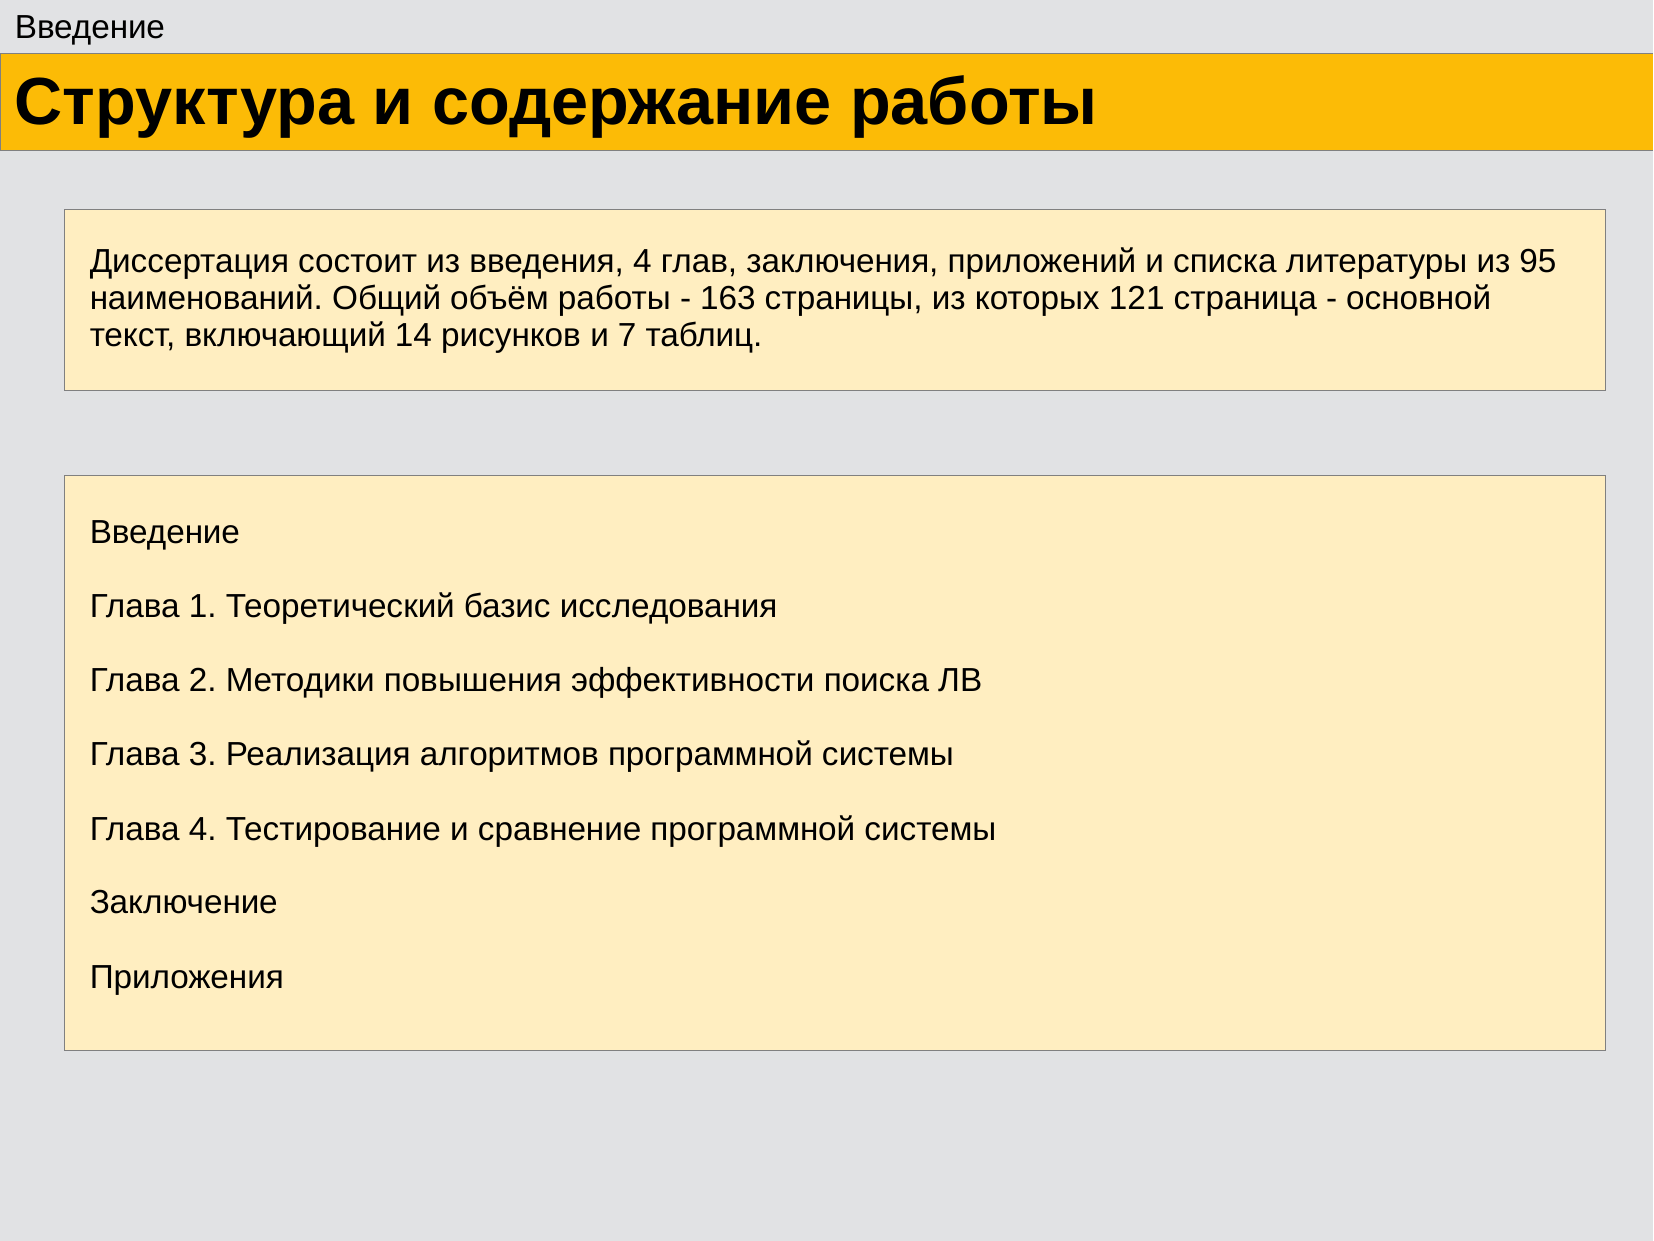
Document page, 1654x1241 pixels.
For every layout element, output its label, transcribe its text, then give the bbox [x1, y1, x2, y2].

text_box Введение [0, 1, 157, 58]
text_box Введение Глава 1. Теоретический базис исследования Глава 2. Методики повышения эффективности поиска ЛВ Глава 3. Реализация алгоритмов программной системы Глава 4. Тестирование и сравнение программной системы Заключение Приложения [75, 506, 1591, 1111]
text_box [64, 475, 1606, 1051]
text_box [64, 209, 1606, 391]
text_box Диссертация состоит из введения, 4 глав, заключения, приложений и списка литературы из 95 наименований. Общий объём работы - 163 страницы, из которых 121 страница - основной текст, включающий 14 рисунков и 7 таблиц. [75, 234, 1591, 375]
text_box Структура и содержание работы [0, 53, 1653, 151]
